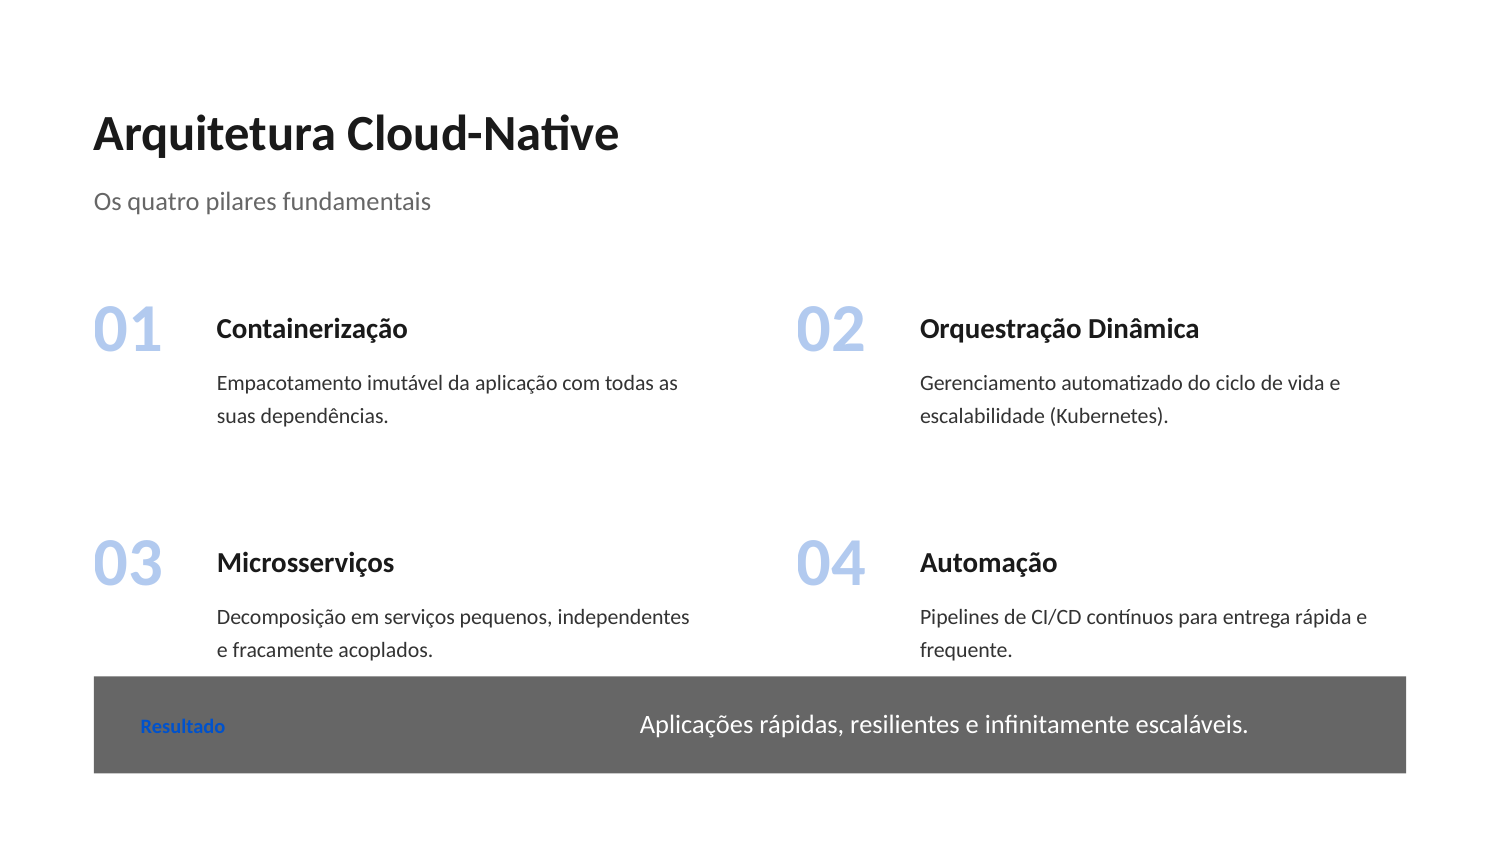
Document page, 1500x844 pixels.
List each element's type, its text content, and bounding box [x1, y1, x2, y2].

text_box Orquestração Dinâmica [919, 304, 1201, 345]
text_box 01 [93, 304, 164, 366]
text_box Arquitetura Cloud-Native [93, 93, 621, 161]
text_box 04 [796, 539, 867, 600]
text_box Aplicações rápidas, resilientes e infinitamente escaláveis. [639, 705, 1250, 740]
text_box Containerização [216, 304, 409, 345]
text_box Gerenciamento automatizado do ciclo de vida e escalabilidade (Kubernetes). [919, 361, 1407, 428]
text_box Microsserviços [216, 538, 395, 579]
text_box Decomposição em serviços pequenos, independentes e fracamente acoplados. [216, 595, 704, 663]
text_box Os quatro pilares fundamentais [93, 181, 432, 216]
text_box Resultado [140, 708, 226, 739]
text_box Automação [919, 538, 1058, 579]
text_box Empacotamento imutável da aplicação com todas as suas dependências. [216, 361, 704, 428]
text_box 02 [796, 304, 867, 366]
text_box [93, 676, 1407, 774]
text_box Pipelines de CI/CD contínuos para entrega rápida e frequente. [919, 595, 1407, 663]
text_box 03 [93, 539, 164, 600]
